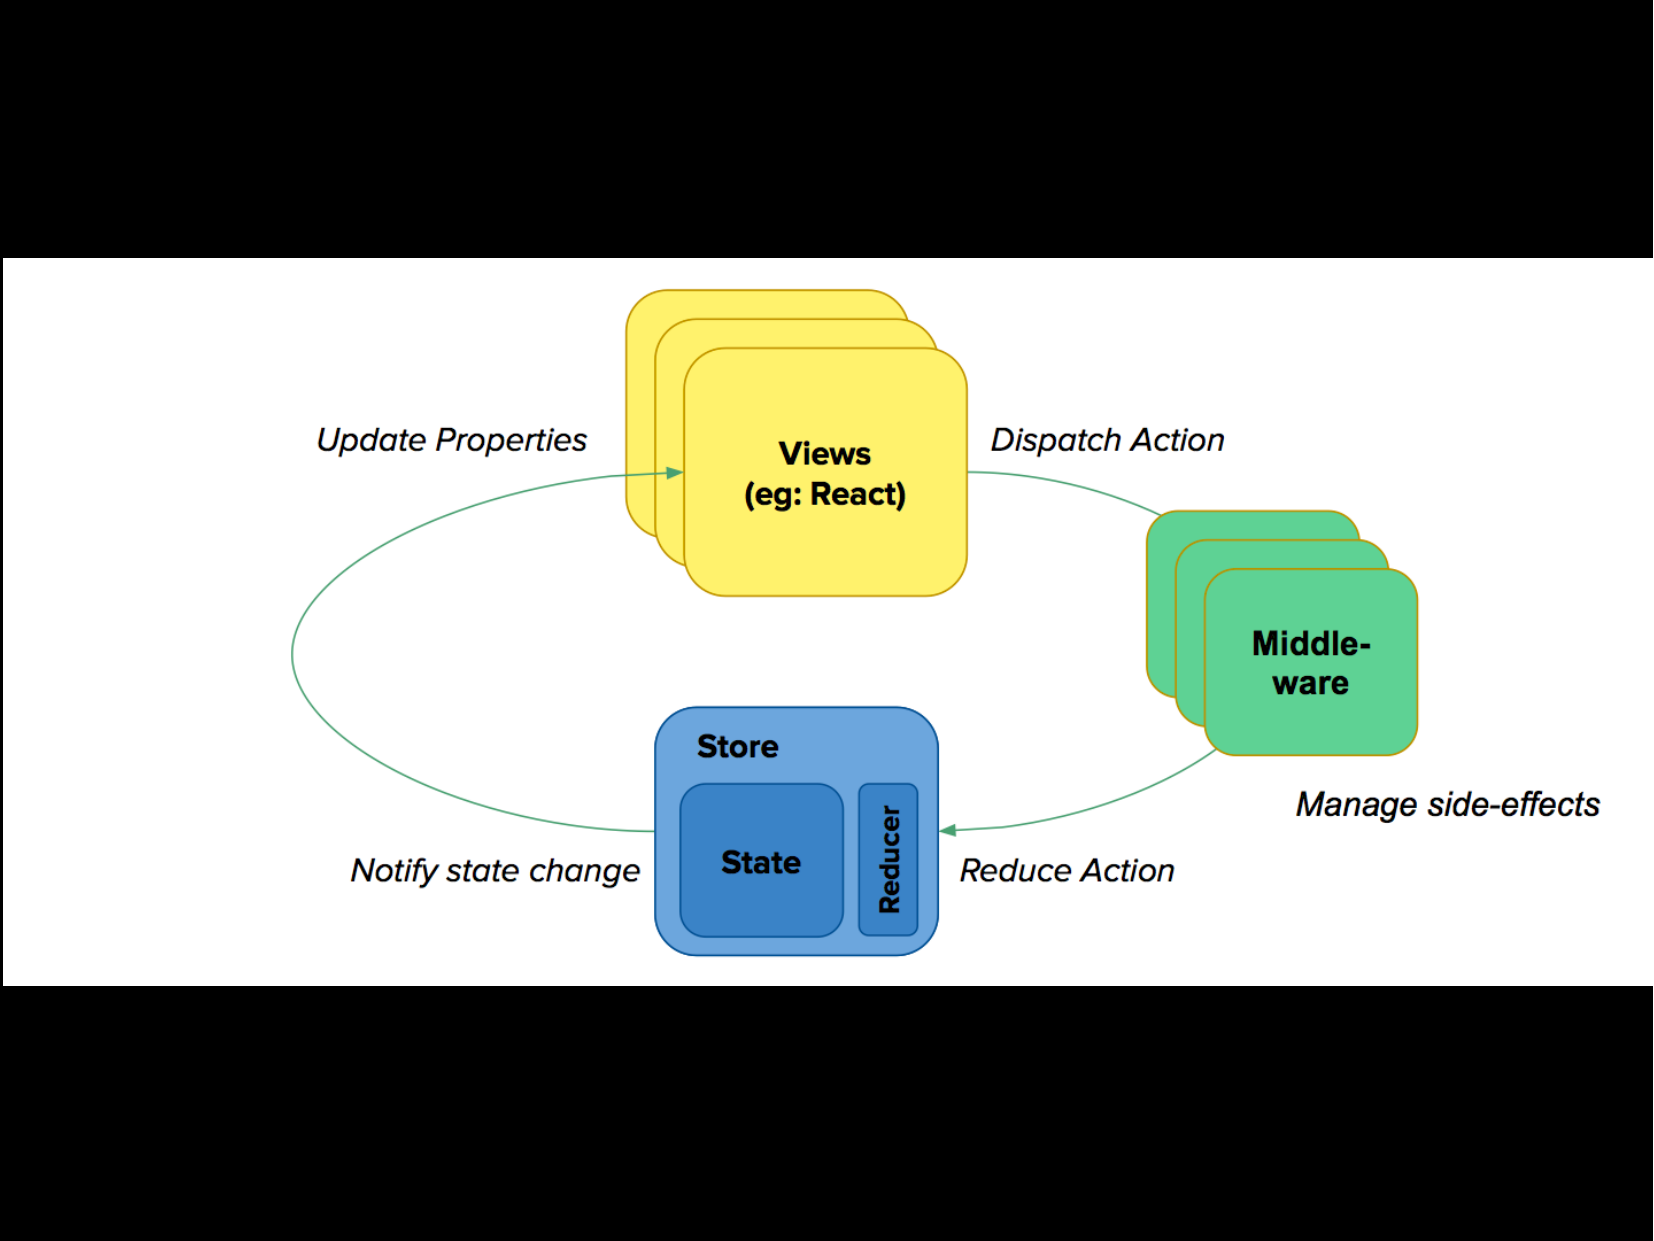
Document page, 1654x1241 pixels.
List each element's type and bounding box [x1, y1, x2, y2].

picture [3, 258, 1653, 986]
